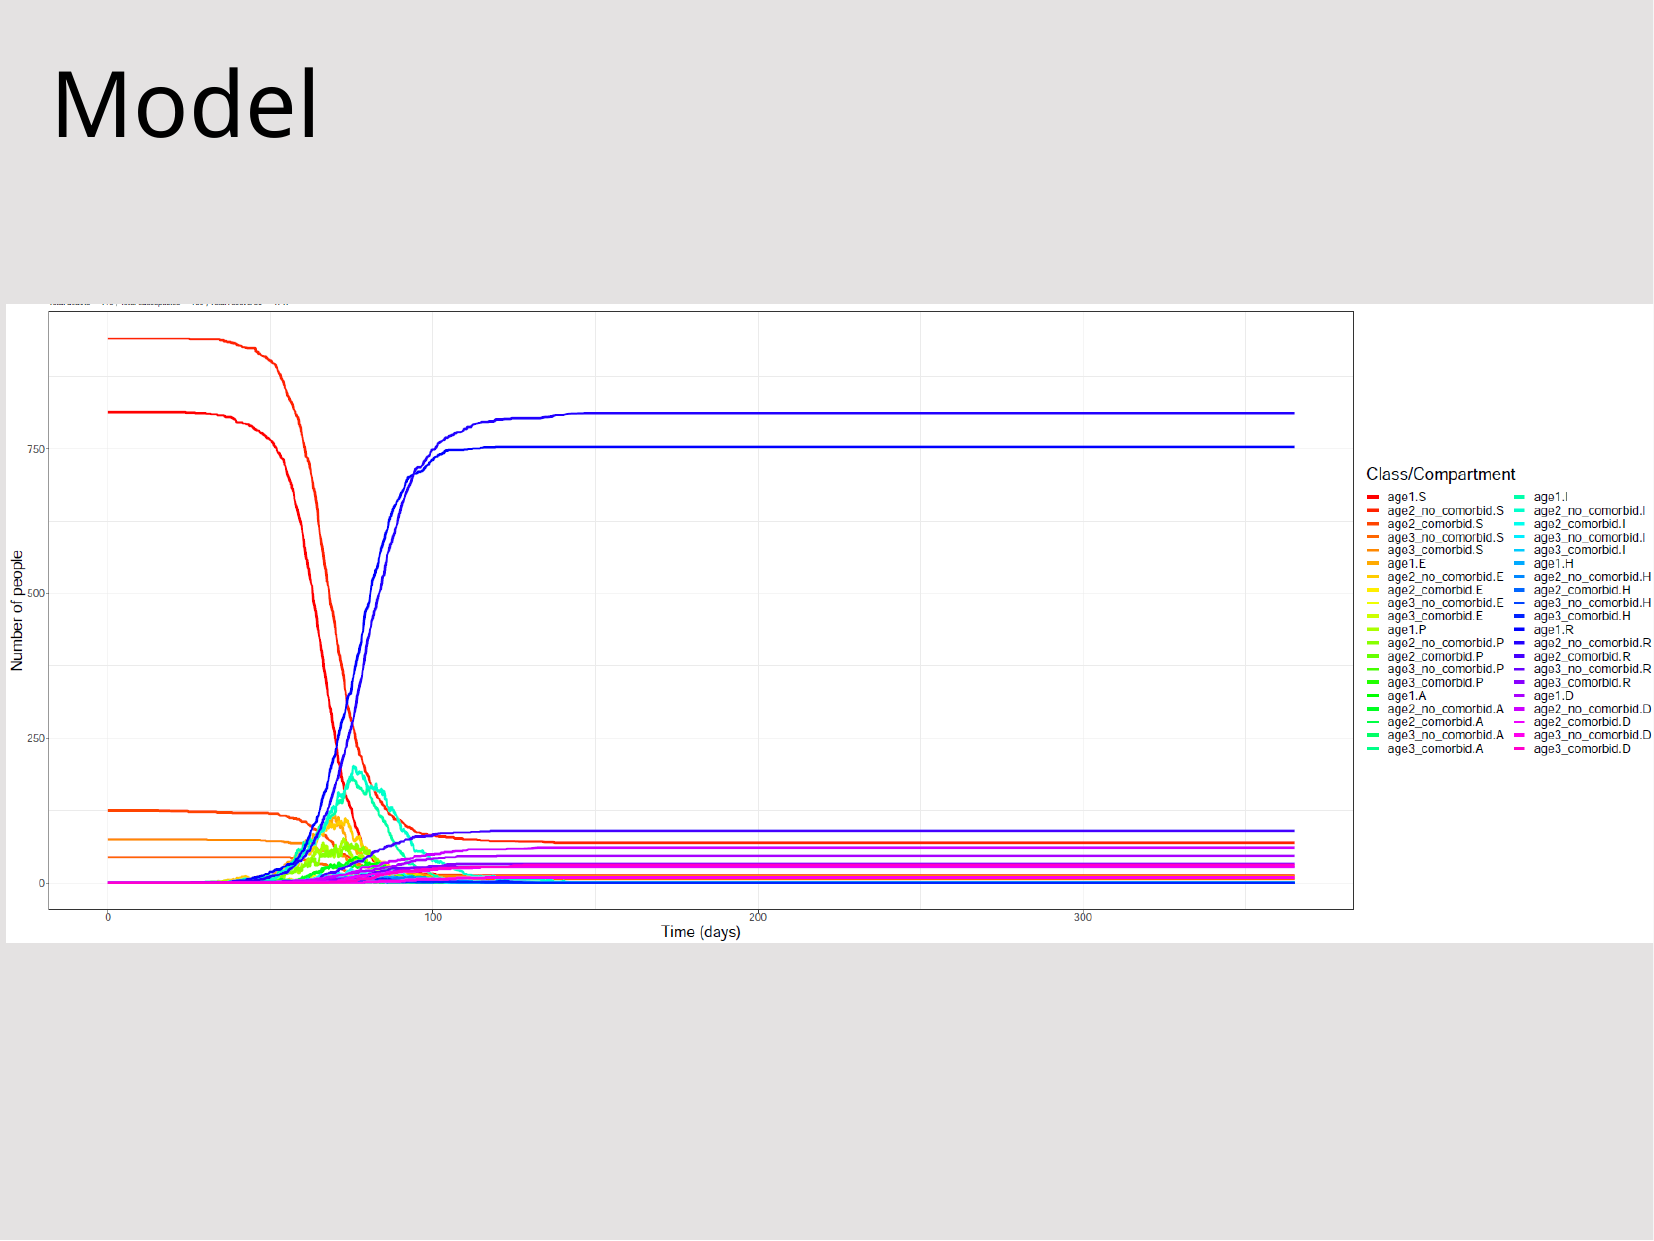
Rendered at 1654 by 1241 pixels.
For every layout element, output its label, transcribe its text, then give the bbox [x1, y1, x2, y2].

text_box Model [35, 31, 611, 154]
picture [6, 304, 1654, 943]
